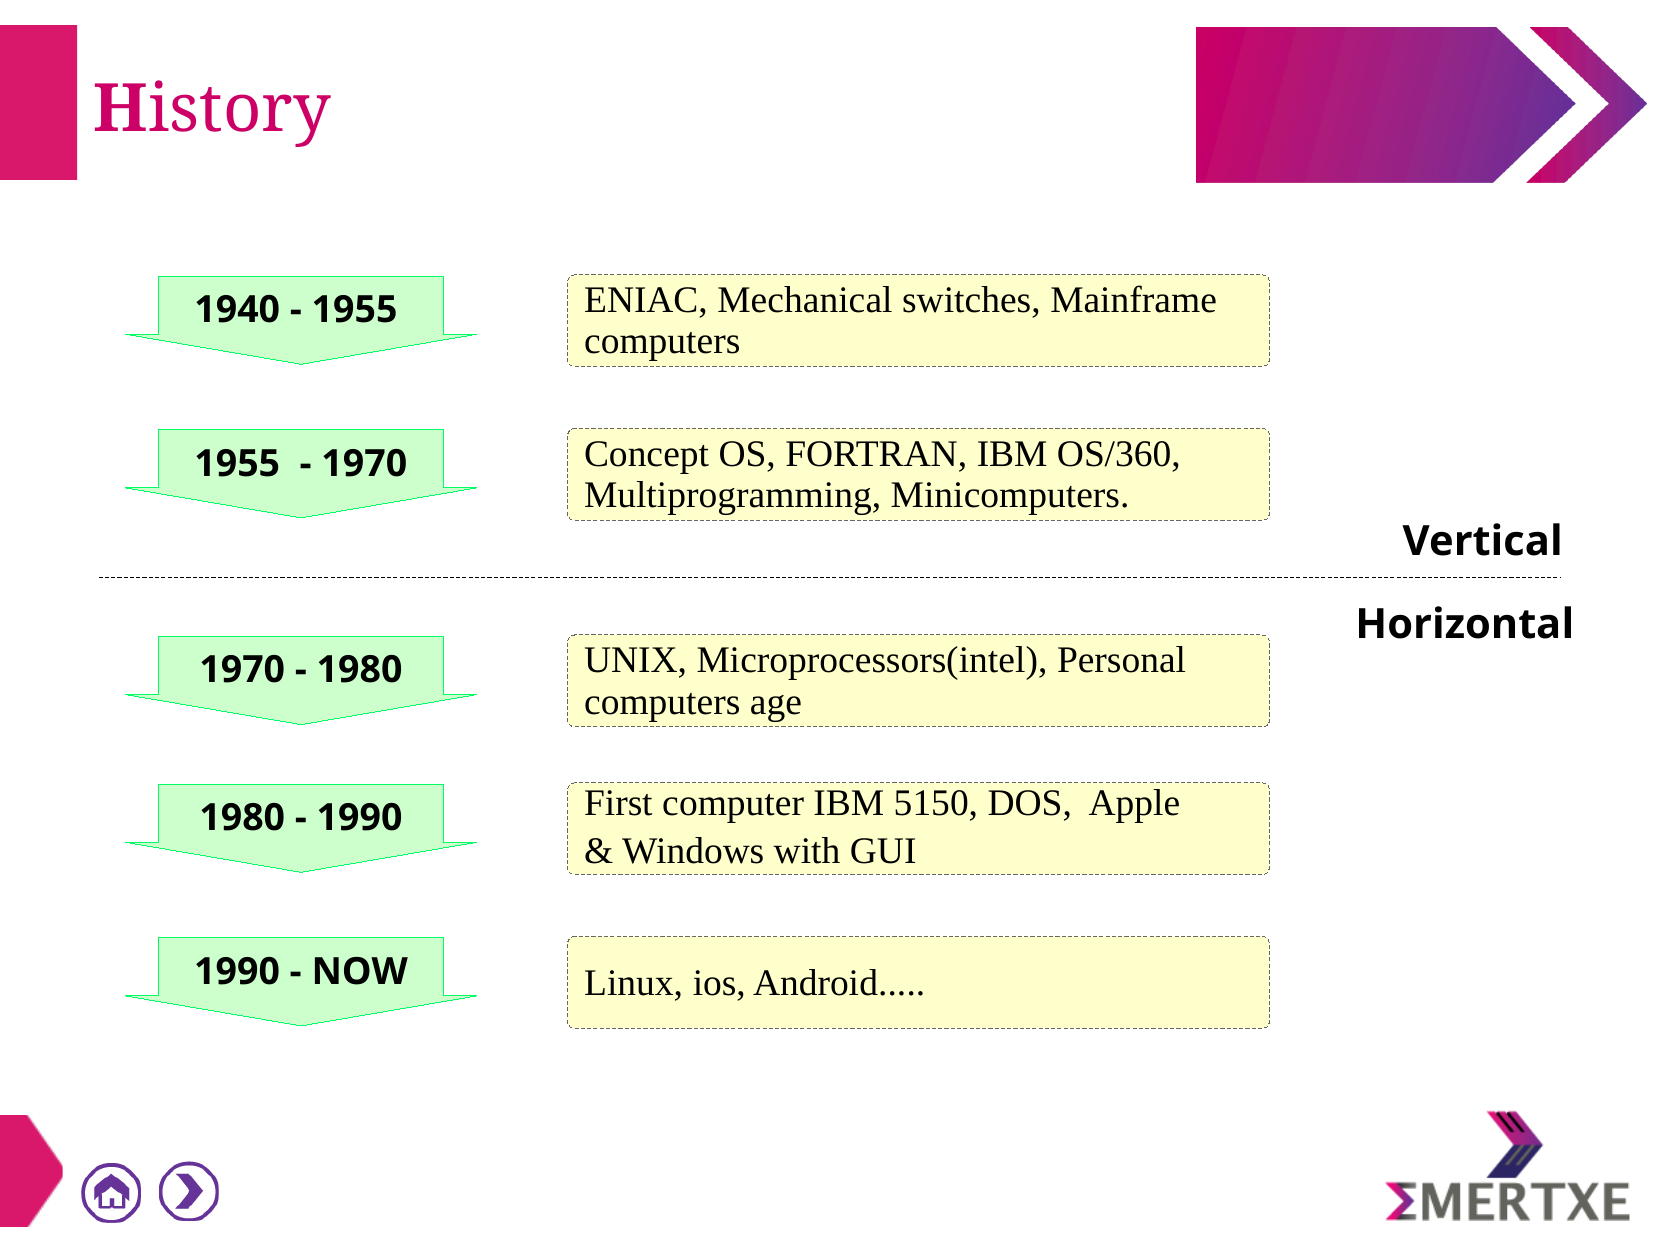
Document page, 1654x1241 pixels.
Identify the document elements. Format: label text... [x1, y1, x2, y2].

text_box 1980 - 1990 [125, 784, 477, 873]
text_box Concept OS, FORTRAN, IBM OS/360, Multiprogramming, Minicomputers. [567, 428, 1270, 521]
picture [1571, 27, 1647, 183]
text_box ENIAC, Mechanical switches, Mainframe computers [567, 274, 1270, 367]
text_box Horizontal [1340, 586, 1615, 651]
picture [1385, 1107, 1631, 1221]
text_box Linux, ios, Android..... [567, 936, 1270, 1029]
picture [81, 1163, 141, 1223]
picture [159, 1161, 219, 1221]
text_box First computer IBM 5150, DOS, Apple & Windows with GUI [567, 782, 1270, 875]
text_box Vertical [1387, 503, 1598, 568]
title History [93, 2, 1571, 210]
text_box 1955 - 1970 [125, 429, 477, 518]
text_box 1990 - NOW [125, 937, 477, 1026]
text_box 1940 - 1955 [125, 276, 477, 365]
text_box 1970 - 1980 [125, 636, 477, 725]
text_box UNIX, Microprocessors(intel), Personal computers age [567, 634, 1270, 727]
